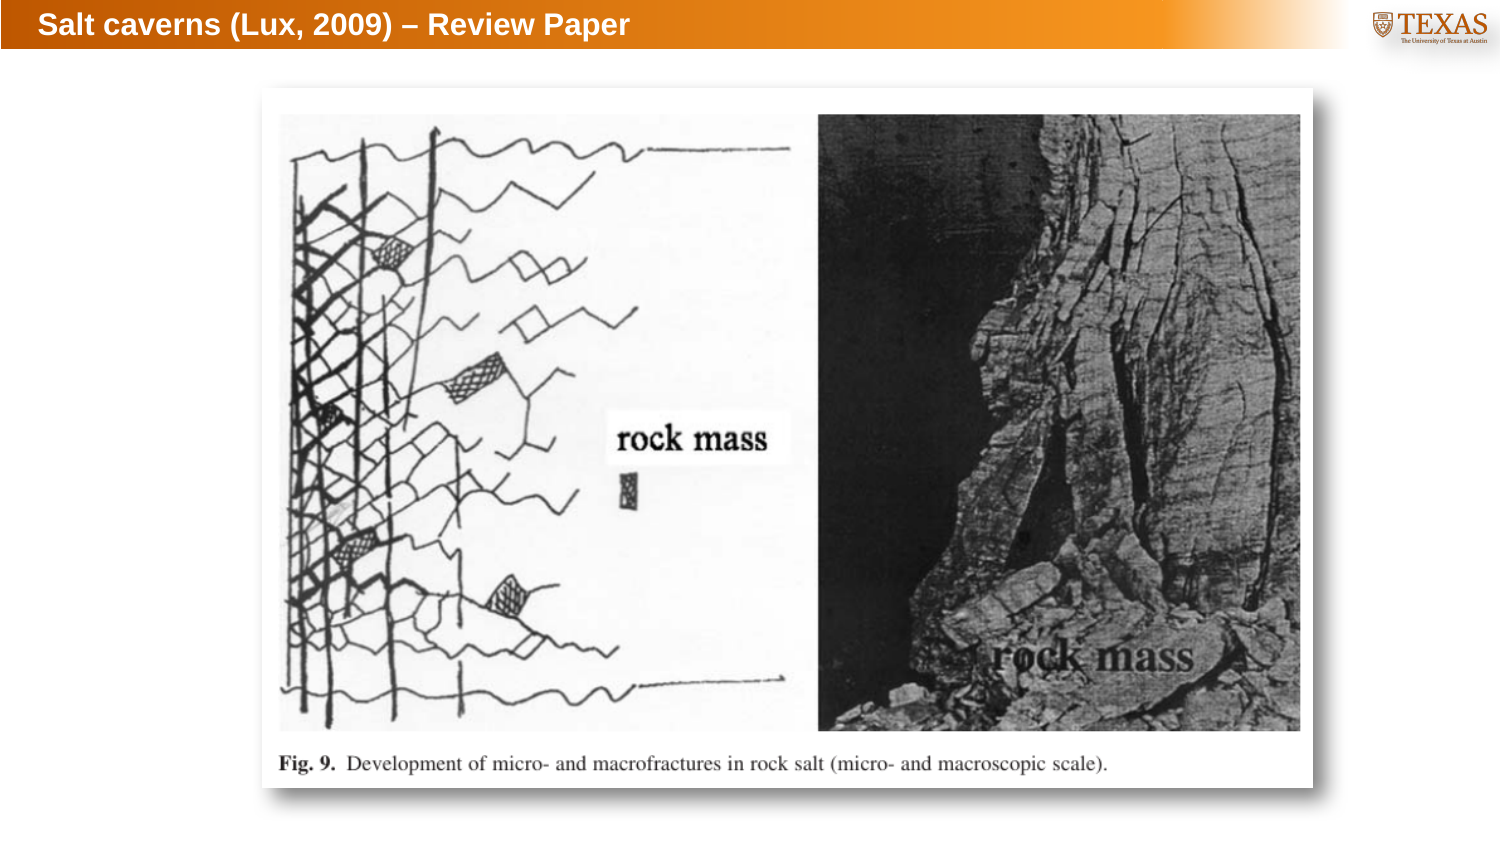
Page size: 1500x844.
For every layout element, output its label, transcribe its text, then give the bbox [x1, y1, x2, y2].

title Salt caverns (Lux, 2009) – Review Paper [37, 0, 1126, 49]
picture [1348, 0, 1500, 68]
picture [262, 88, 1313, 788]
